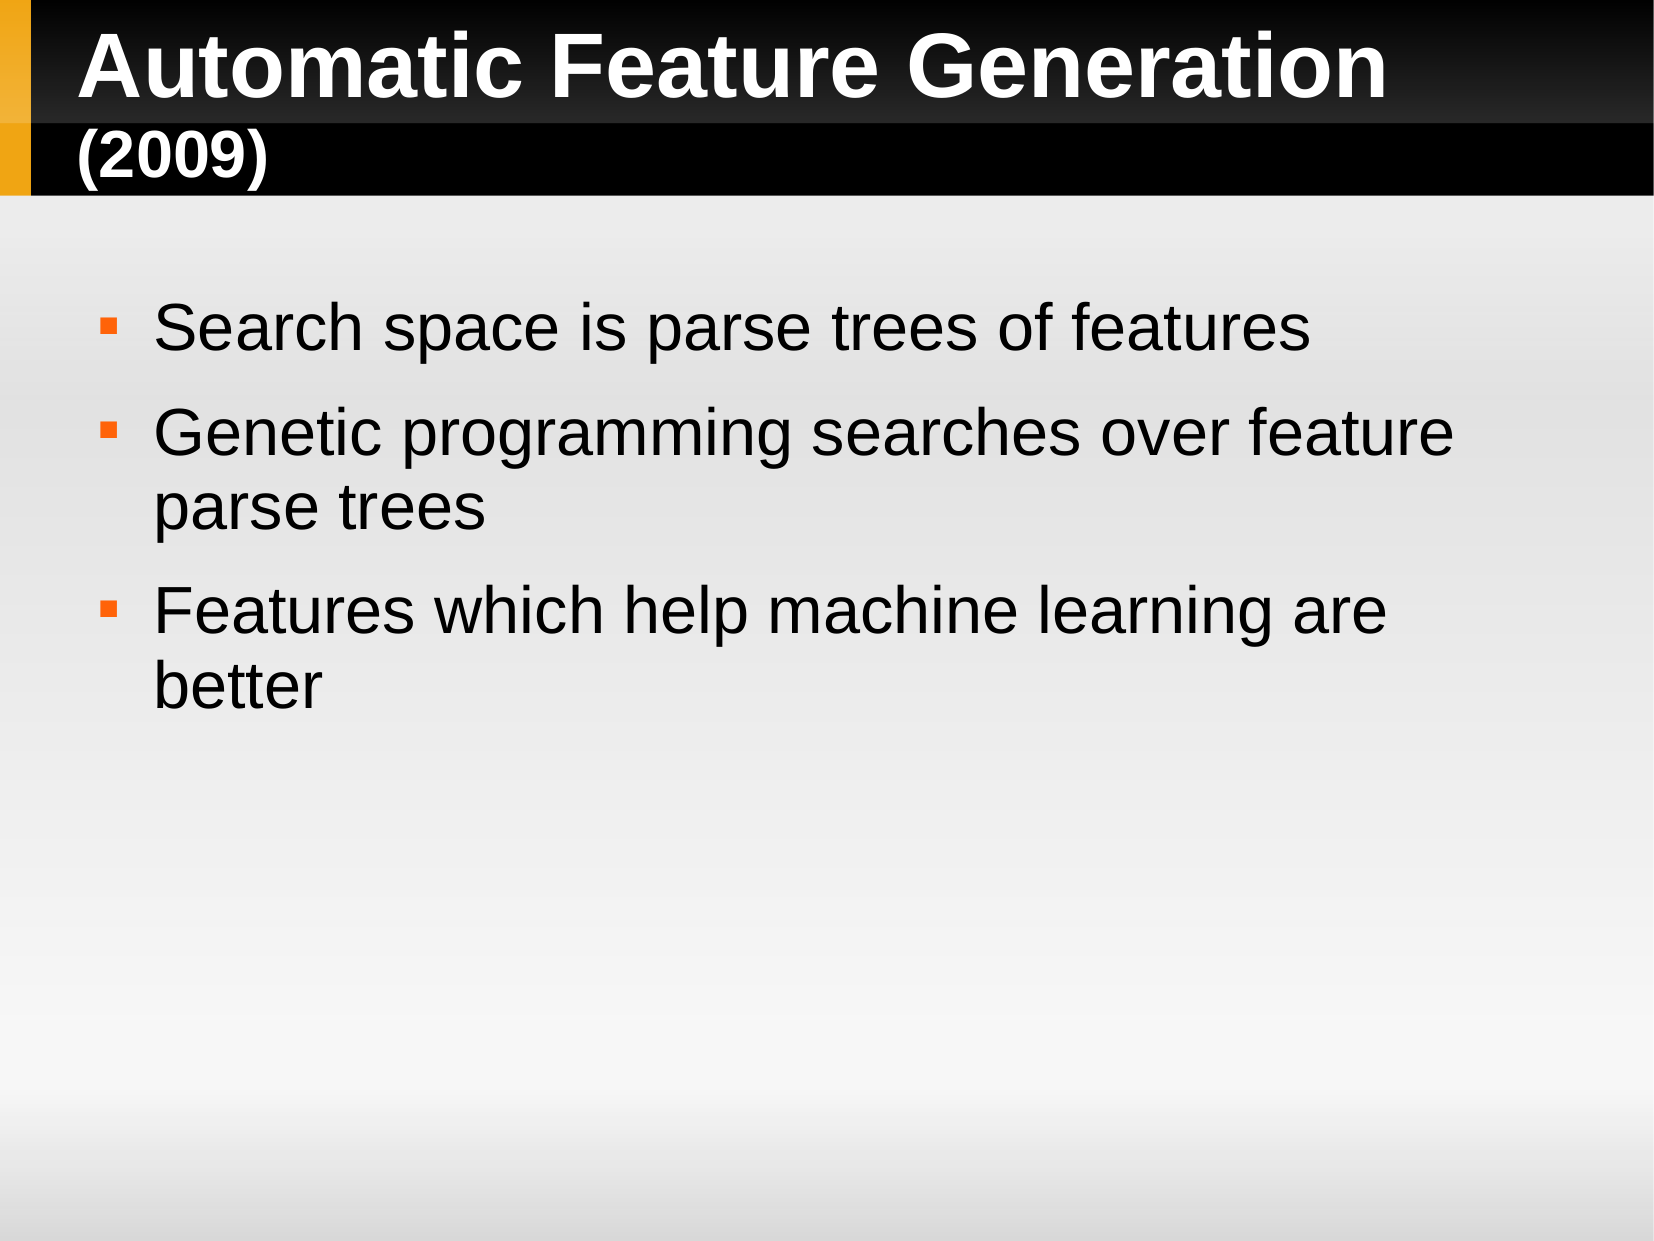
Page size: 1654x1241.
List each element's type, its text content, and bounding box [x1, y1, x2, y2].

list Search space is parse trees of features Genetic programming searches over feature parse trees Features which help machine learning are better [82, 290, 1571, 1109]
picture [0, 0, 1654, 1241]
title Automatic Feature Generation (2009) [76, 0, 1565, 208]
